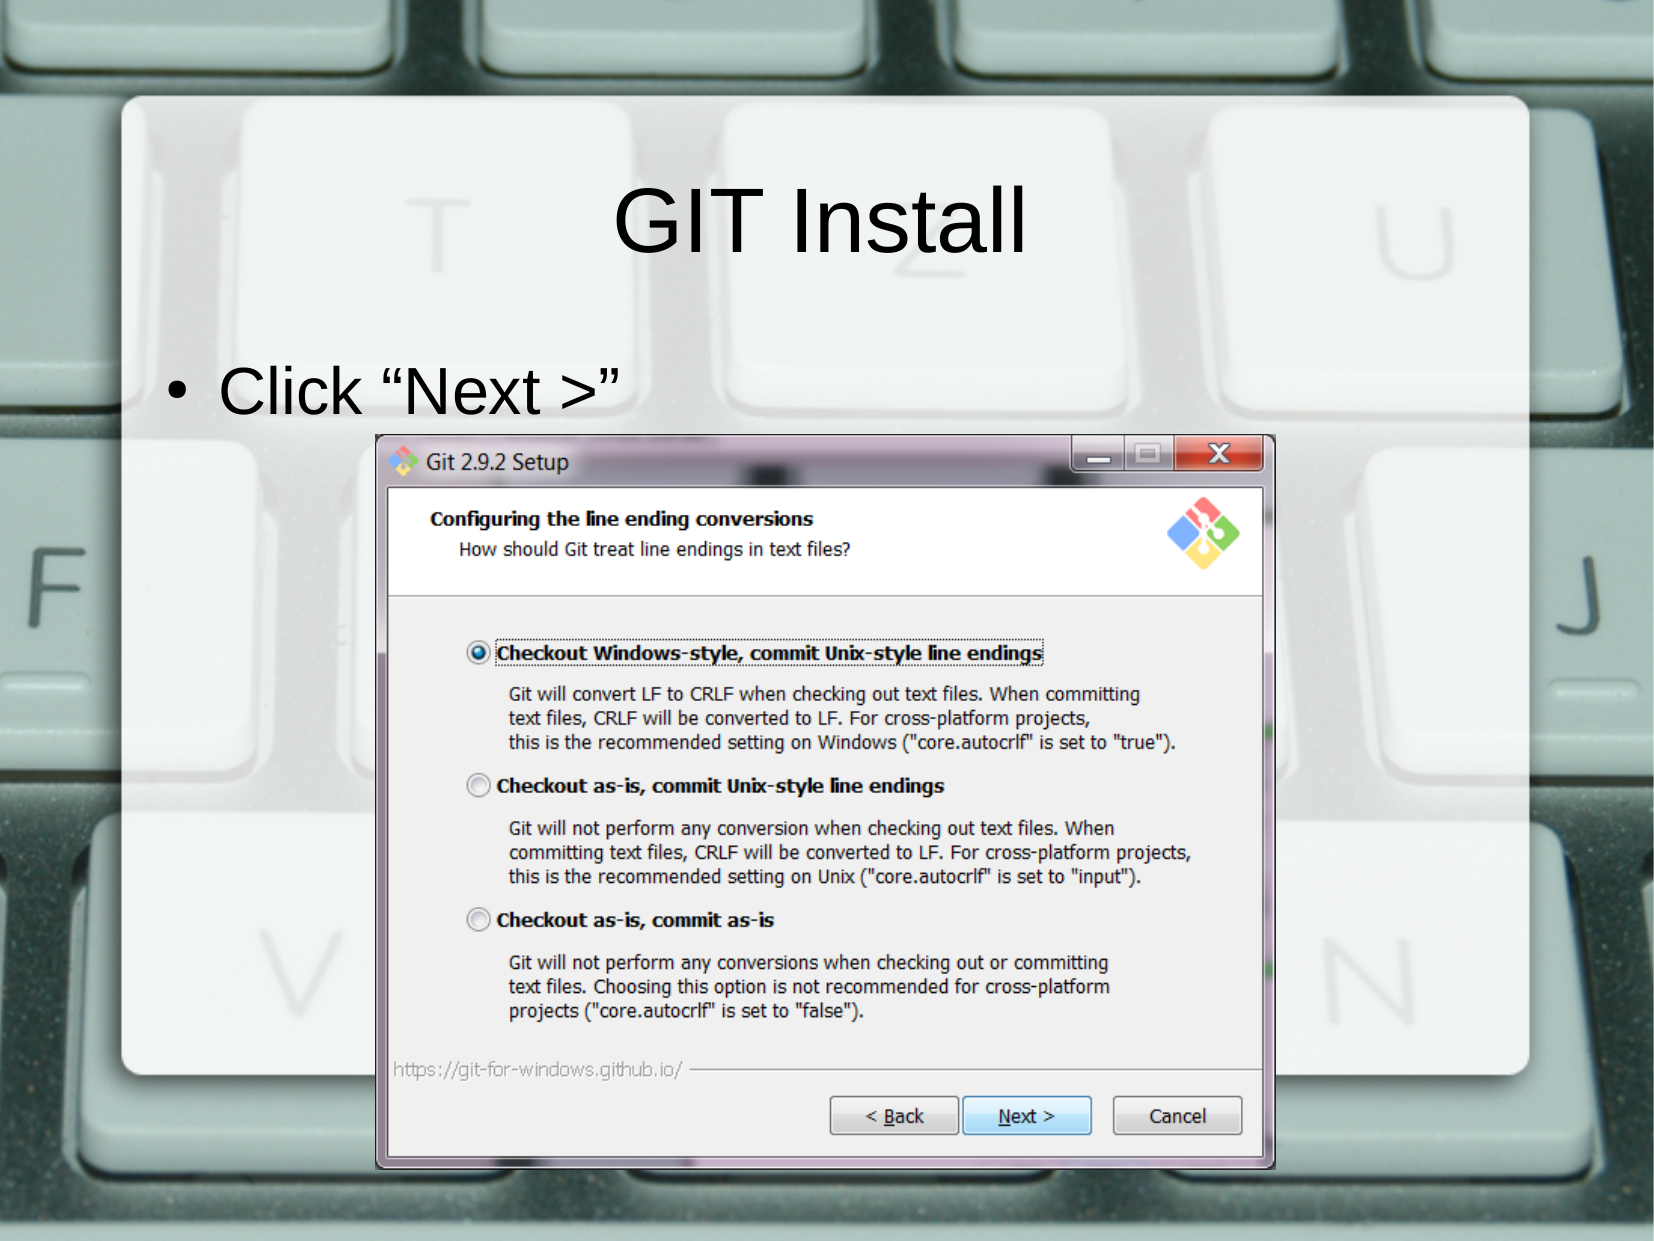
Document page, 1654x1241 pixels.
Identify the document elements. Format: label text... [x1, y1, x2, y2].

picture [0, 0, 1654, 1241]
title GIT Install [135, 117, 1506, 325]
list Click “Next >” [147, 354, 1506, 1063]
